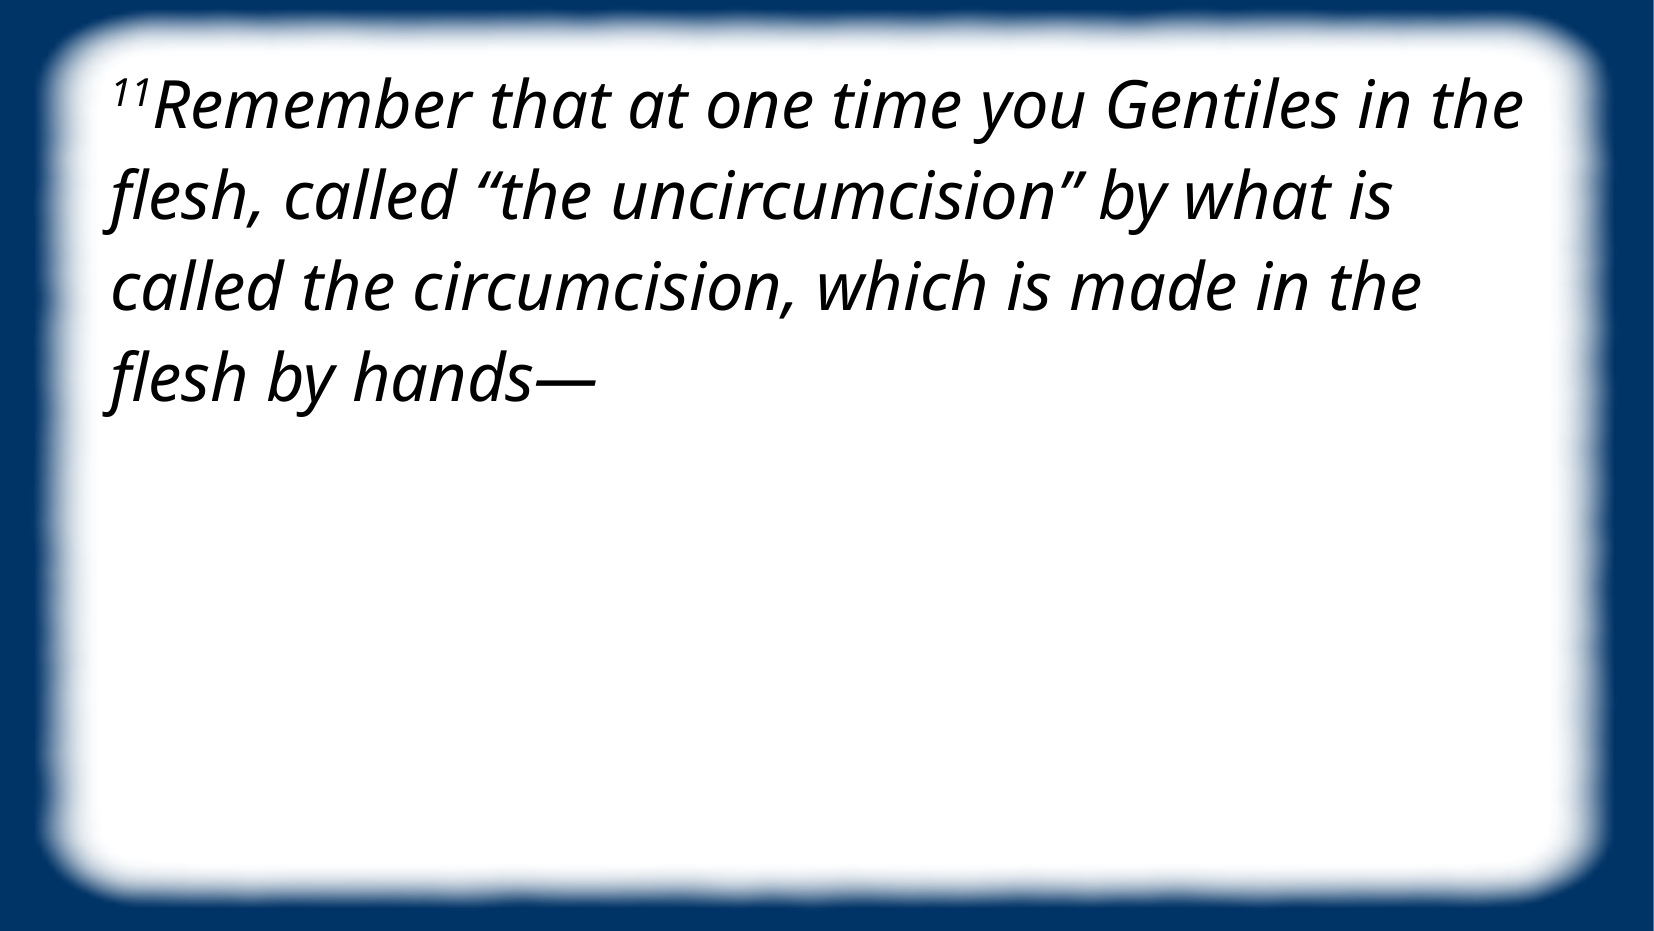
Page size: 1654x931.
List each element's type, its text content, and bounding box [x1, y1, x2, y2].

picture [0, 0, 1654, 931]
text_box 11Remember that at one time you Gentiles in the flesh, called “the uncircumcision” by what is called the circumcision, which is made in the flesh by hands— [95, 50, 1566, 421]
